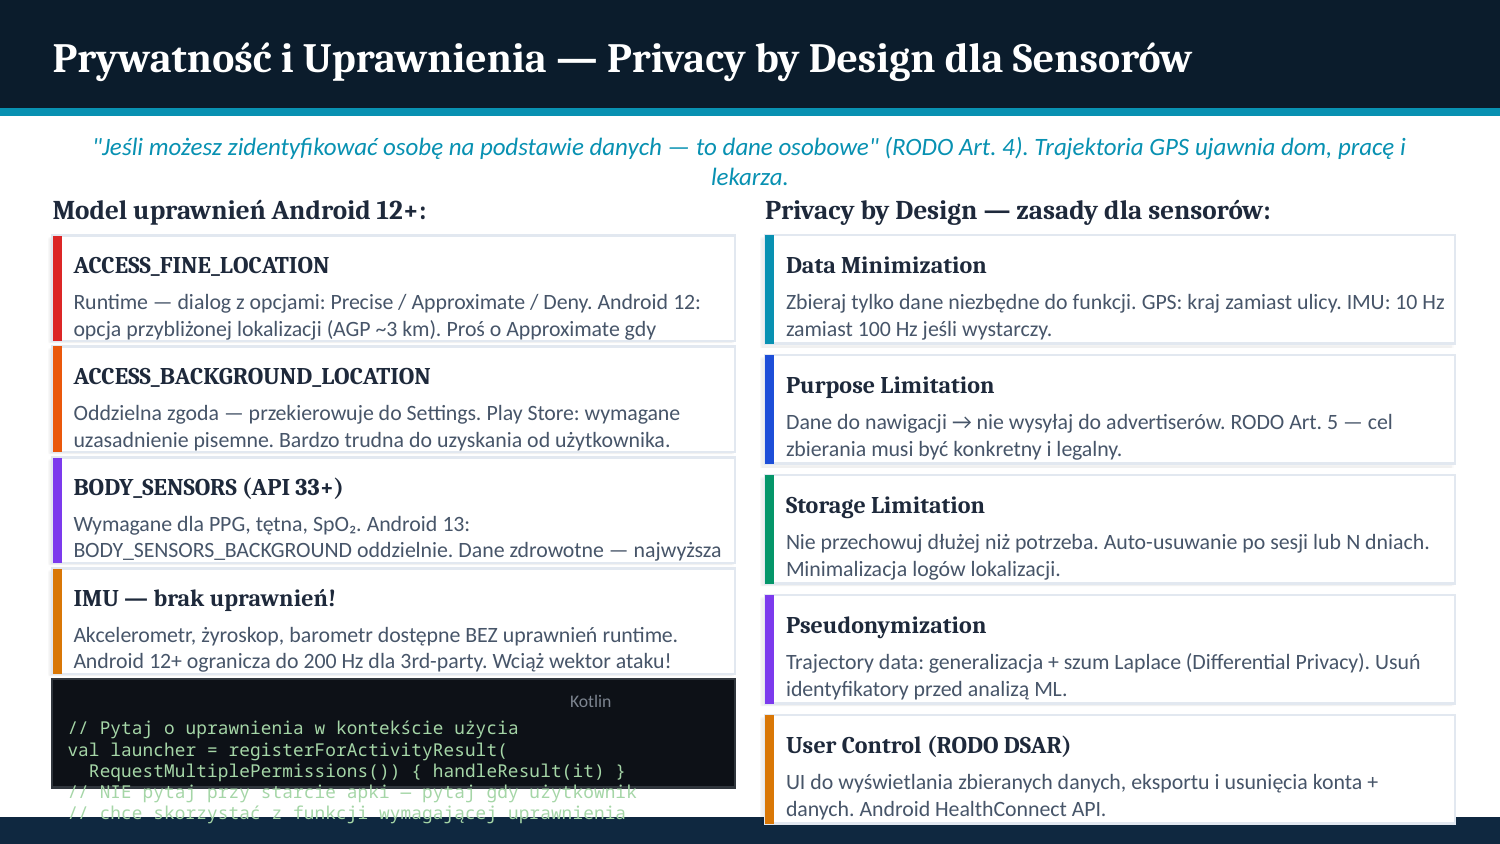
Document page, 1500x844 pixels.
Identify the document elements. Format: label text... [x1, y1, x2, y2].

text_box UI do wyświetlania zbieranych danych, eksportu i usunięcia konta + danych. Android HealthConnect API. [786, 768, 1446, 813]
text_box [52, 346, 735, 452]
text_box Privacy by Design — zasady dla sensorów: [765, 187, 1455, 229]
text_box [0, 715, 1500, 844]
text_box Trajectory data: generalizacja + szum Laplace (Differential Privacy). Usuń identyfikatory przed analizą ML. [786, 648, 1446, 693]
text_box Wymagane dla PPG, tętna, SpO₂. Android 13: BODY_SENSORS_BACKGROUND oddzielnie. Dane zdrowotne — najwyższa klasa ochrony. [73, 510, 726, 552]
text_box // Pytaj o uprawnienia w kontekście użycia val launcher = registerForActivityResult( RequestMultiplePermissions()) { handleResult(it) } // NIE pytaj przy starcie apki — pytaj gdy użytkownik // chce skorzystać z funkcji wymagającej uprawnienia [68, 717, 723, 777]
text_box [765, 355, 1455, 464]
text_box [52, 458, 735, 563]
text_box Storage Limitation [786, 484, 1446, 524]
text_box Pseudonymization [786, 604, 1446, 644]
text_box [765, 595, 1455, 704]
text_box [52, 569, 735, 674]
text_box [52, 679, 735, 788]
text_box [0, 0, 1500, 116]
text_box Nie przechowuj dłużej niż potrzeba. Auto-usuwanie po sesji lub N dniach. Minimalizacja logów lokalizacji. [786, 528, 1446, 573]
text_box Kotlin [570, 687, 720, 714]
text_box Data Minimization [786, 244, 1446, 284]
text_box Zbieraj tylko dane niezbędne do funkcji. GPS: kraj zamiast ulicy. IMU: 10 Hz zamiast 100 Hz jeśli wystarczy. [786, 288, 1446, 333]
text_box IMU — brak uprawnień! [73, 578, 726, 617]
text_box ACCESS_FINE_LOCATION [73, 244, 726, 284]
text_box [52, 236, 735, 341]
text_box Oddzielna zgoda — przekierowuje do Settings. Play Store: wymagane uzasadnienie pisemne. Bardzo trudna do uzyskania od użytkownika. [73, 399, 726, 441]
text_box [765, 475, 1455, 584]
text_box [765, 235, 1455, 344]
text_box Purpose Limitation [786, 364, 1446, 404]
text_box Dane do nawigacji → nie wysyłaj do advertiserów. RODO Art. 5 — cel zbierania musi być konkretny i legalny. [786, 408, 1446, 453]
text_box Prywatność i Uprawnienia — Privacy by Design dla Sensorów [53, 9, 1448, 102]
text_box "Jeśli możesz zidentyfikować osobę na podstawie danych — to dane osobowe" (RODO Art. 4). Trajektoria GPS ujawnia dom, pracę i lekarza. [53, 123, 1448, 175]
text_box ACCESS_BACKGROUND_LOCATION [73, 356, 726, 395]
text_box Akcelerometr, żyroskop, barometr dostępne BEZ uprawnień runtime. Android 12+ ogranicza do 200 Hz dla 3rd-party. Wciąż wektor ataku! [73, 621, 726, 663]
text_box User Control (RODO DSAR) [786, 724, 1446, 764]
text_box Runtime — dialog z opcjami: Precise / Approximate / Deny. Android 12: opcja przybliżonej lokalizacji (AGP ~3 km). Proś o Approximate gdy wystarczy. [73, 288, 726, 330]
text_box Model uprawnień Android 12+: [52, 187, 735, 229]
text_box BODY_SENSORS (API 33+) [73, 466, 726, 506]
